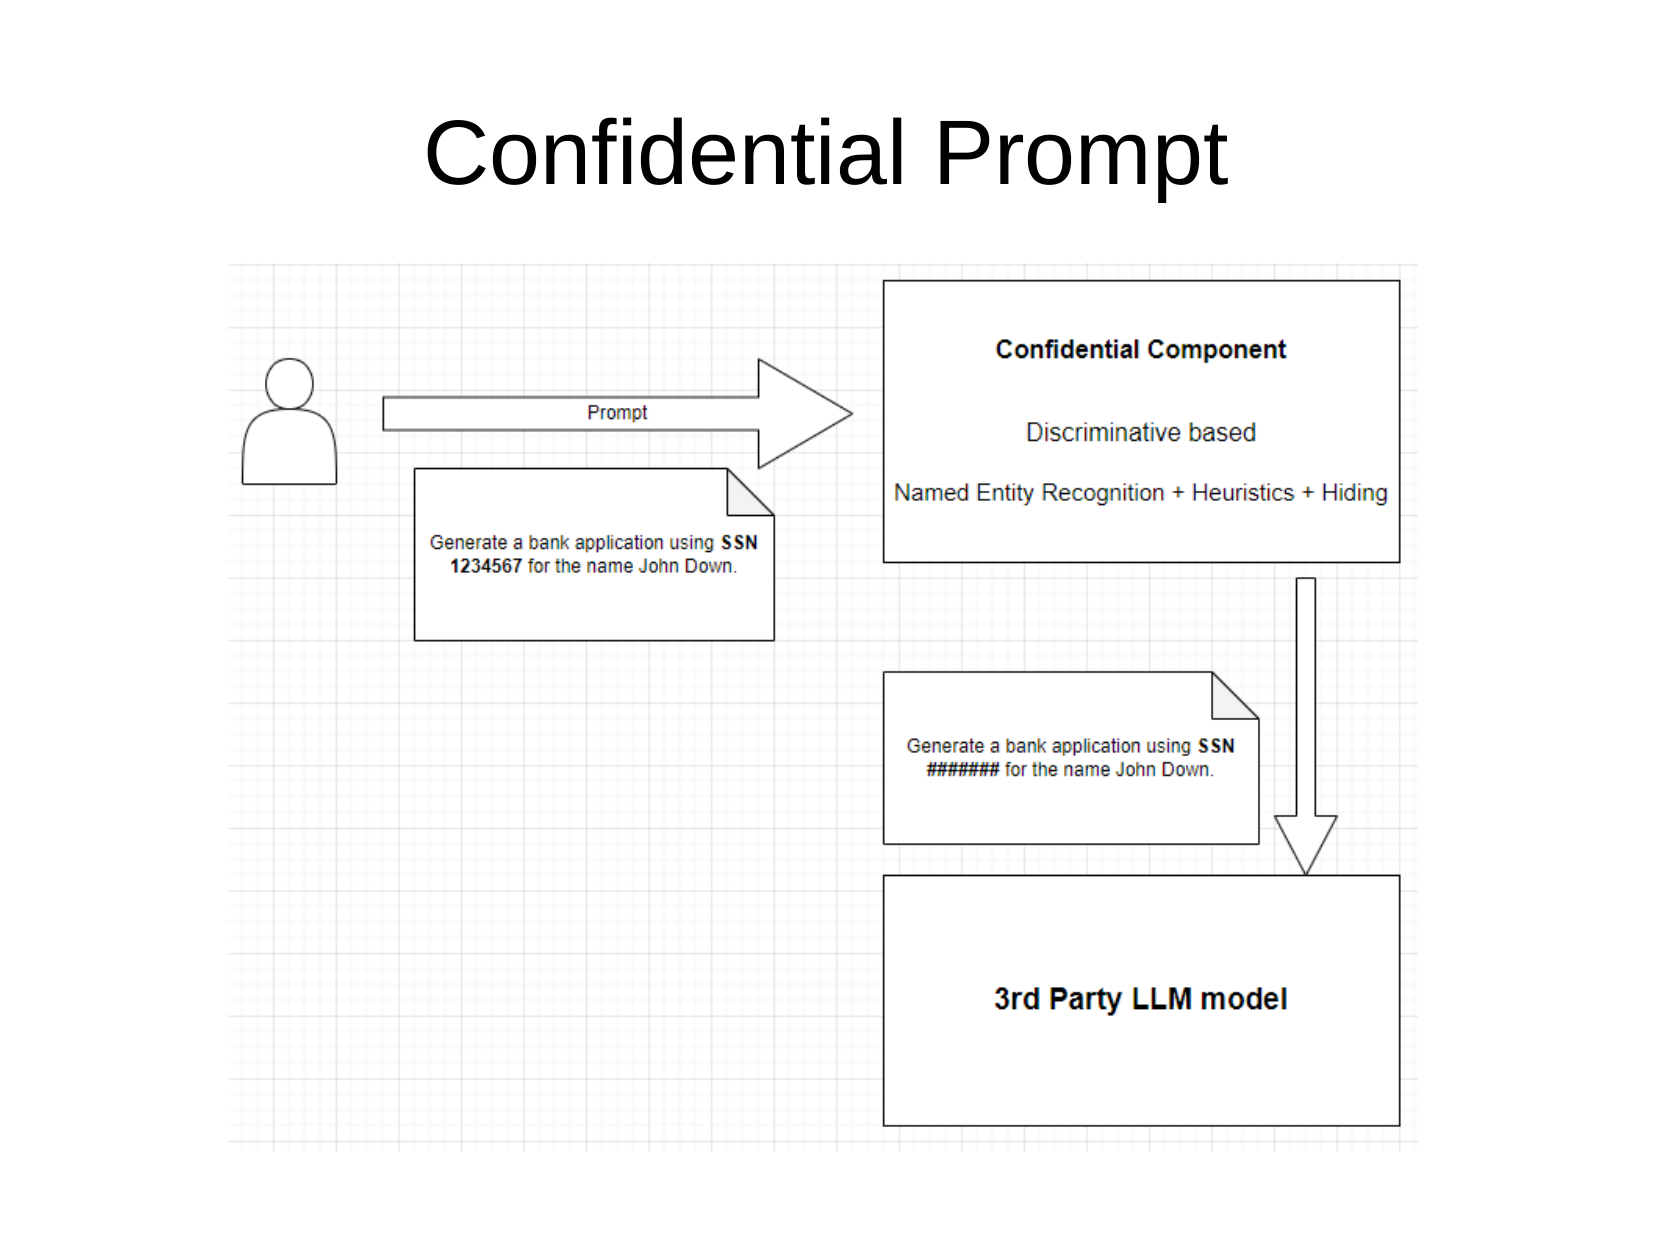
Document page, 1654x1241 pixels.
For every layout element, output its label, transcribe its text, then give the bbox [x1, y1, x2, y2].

title Confidential Prompt [82, 49, 1571, 257]
picture [228, 263, 1418, 1152]
